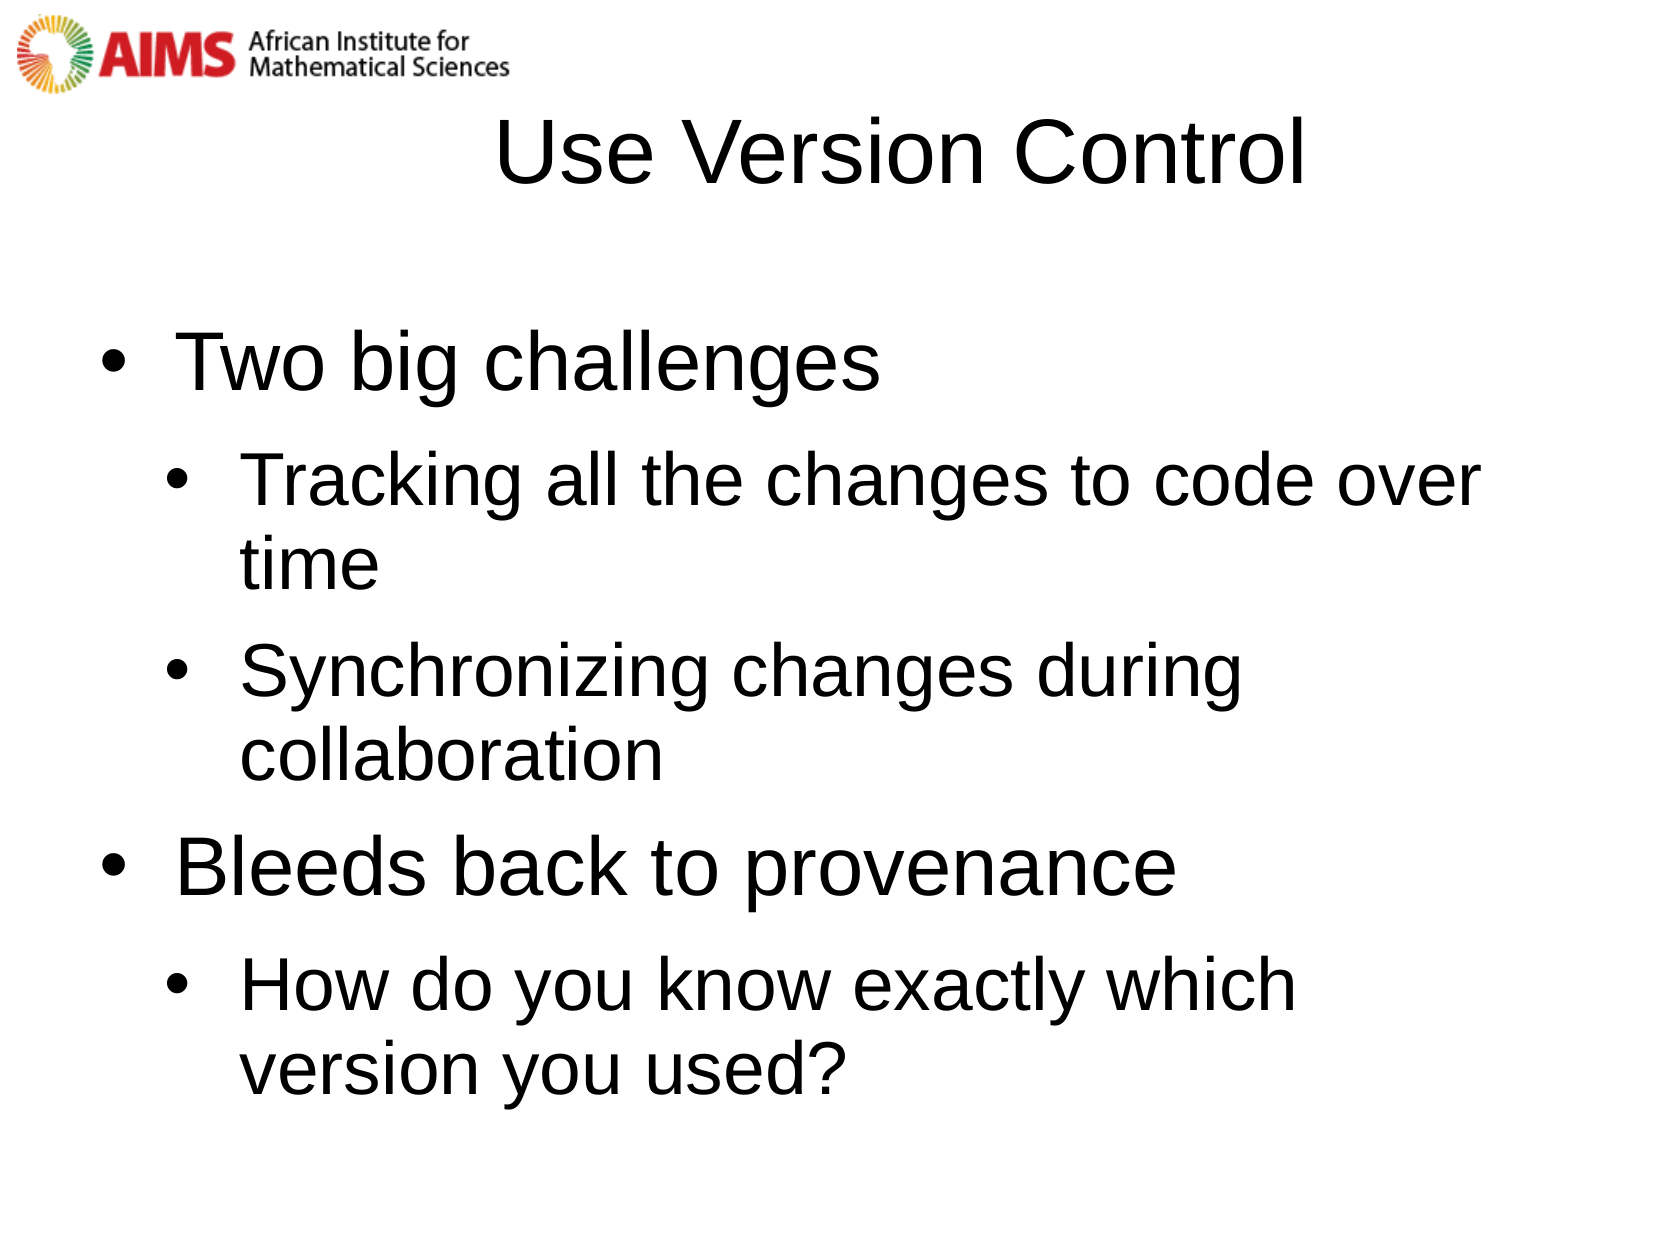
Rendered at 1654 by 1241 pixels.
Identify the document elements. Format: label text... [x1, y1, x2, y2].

title Use Version Control [231, 49, 1572, 257]
picture [17, 14, 511, 94]
list Two big challenges Tracking all the changes to code over time Synchronizing changes during collaboration Bleeds back to provenance How do you know exactly which version you used? [82, 308, 1572, 1120]
